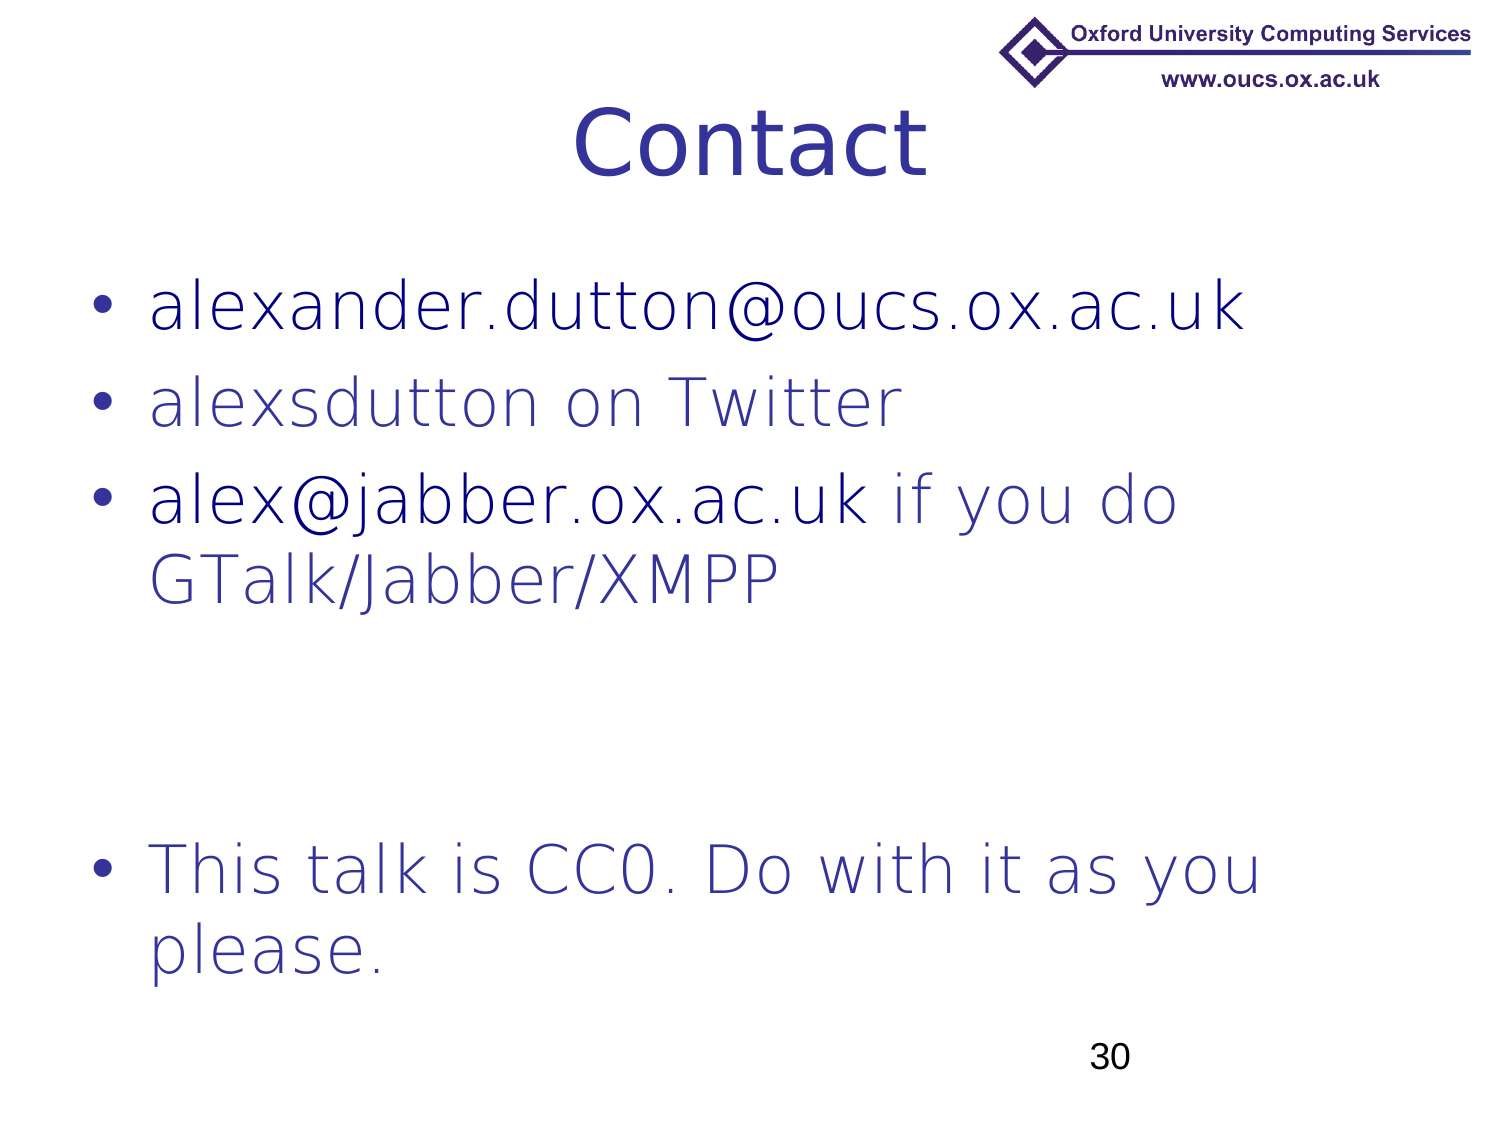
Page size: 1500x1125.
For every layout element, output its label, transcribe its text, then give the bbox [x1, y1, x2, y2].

list alexander.dutton@oucs.ox.ac.uk alexsdutton on Twitter alex@jabber.ox.ac.uk if you do GTalk/Jabber/XMPP This talk is CC0. Do with it as you please. [76, 255, 1427, 1124]
title Contact [75, 45, 1426, 233]
picture [998, 16, 1471, 102]
